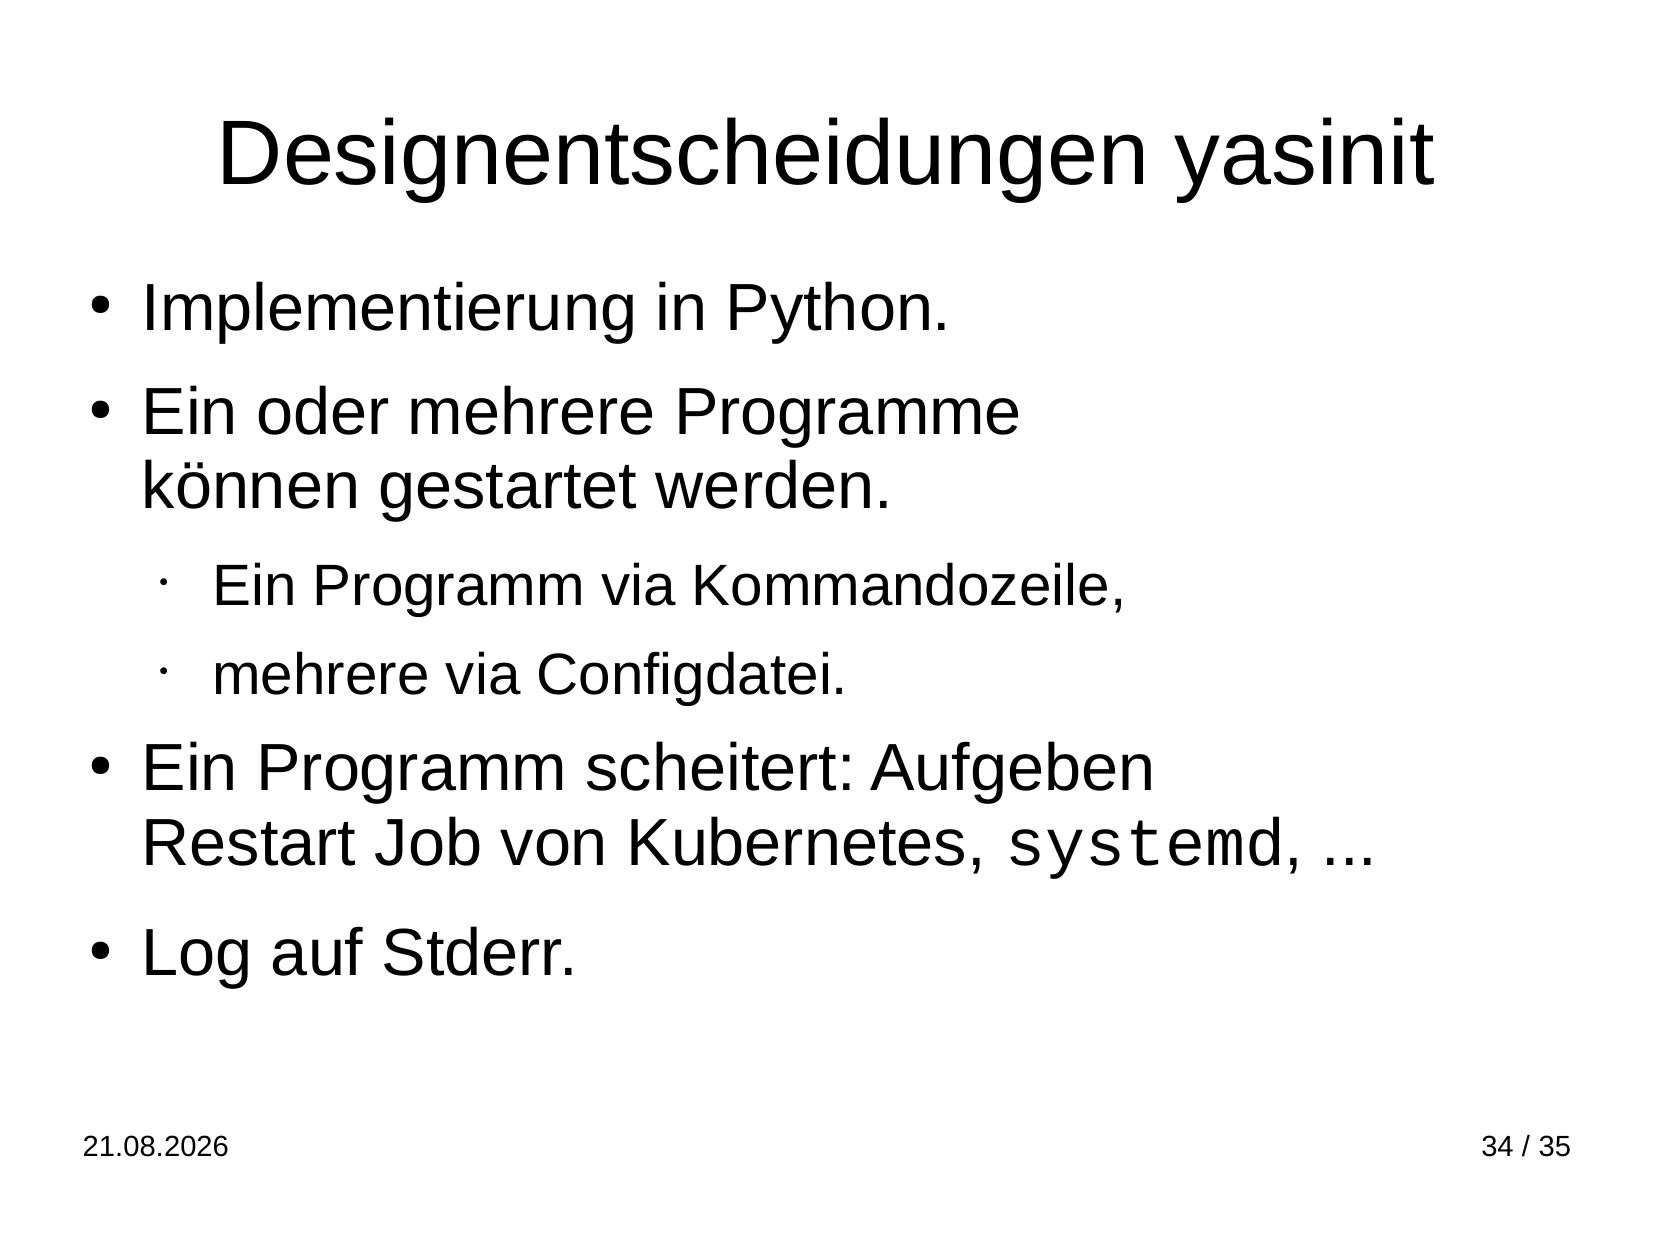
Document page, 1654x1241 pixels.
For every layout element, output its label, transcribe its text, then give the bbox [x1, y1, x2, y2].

list Implementierung in Python. Ein oder mehrere Programme können gestartet werden. Ein Programm via Kommandozeile, mehrere via Configdatei. Ein Programm scheitert: Aufgeben Restart Job von Kubernetes, systemd, ... Log auf Stderr. [70, 269, 1559, 1073]
title Designentscheidungen yasinit [82, 49, 1571, 257]
